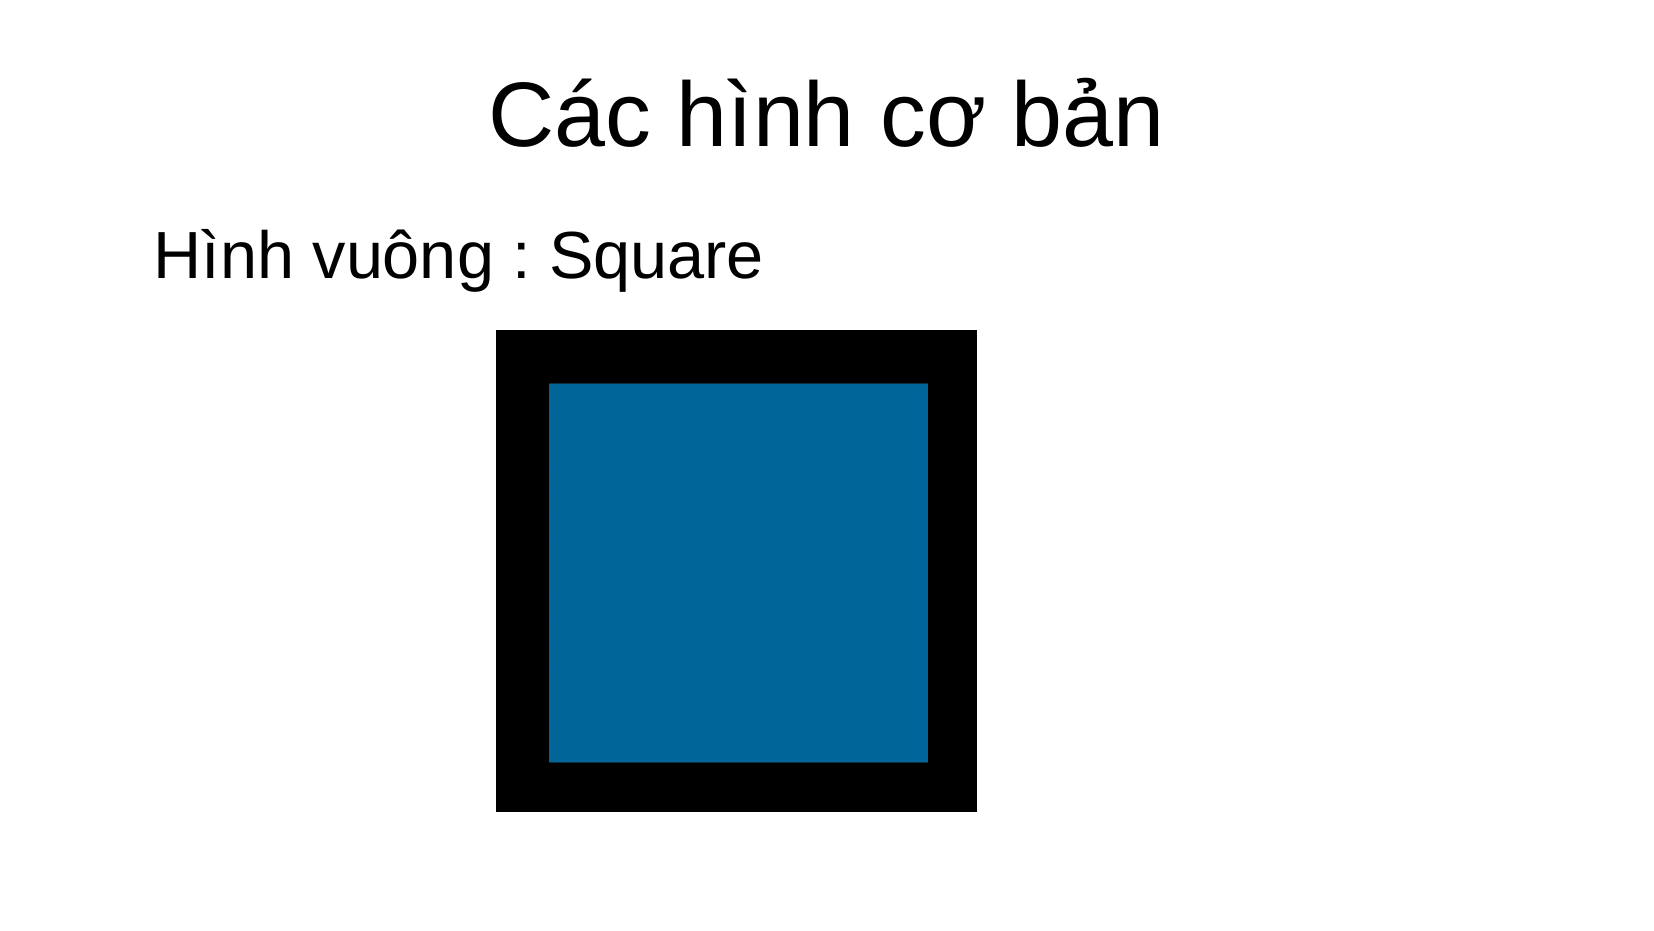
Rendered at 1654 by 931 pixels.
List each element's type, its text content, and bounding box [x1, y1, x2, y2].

list Hình vuông : Square [82, 217, 1571, 758]
title Các hình cơ bản [82, 37, 1571, 193]
picture [496, 330, 977, 812]
